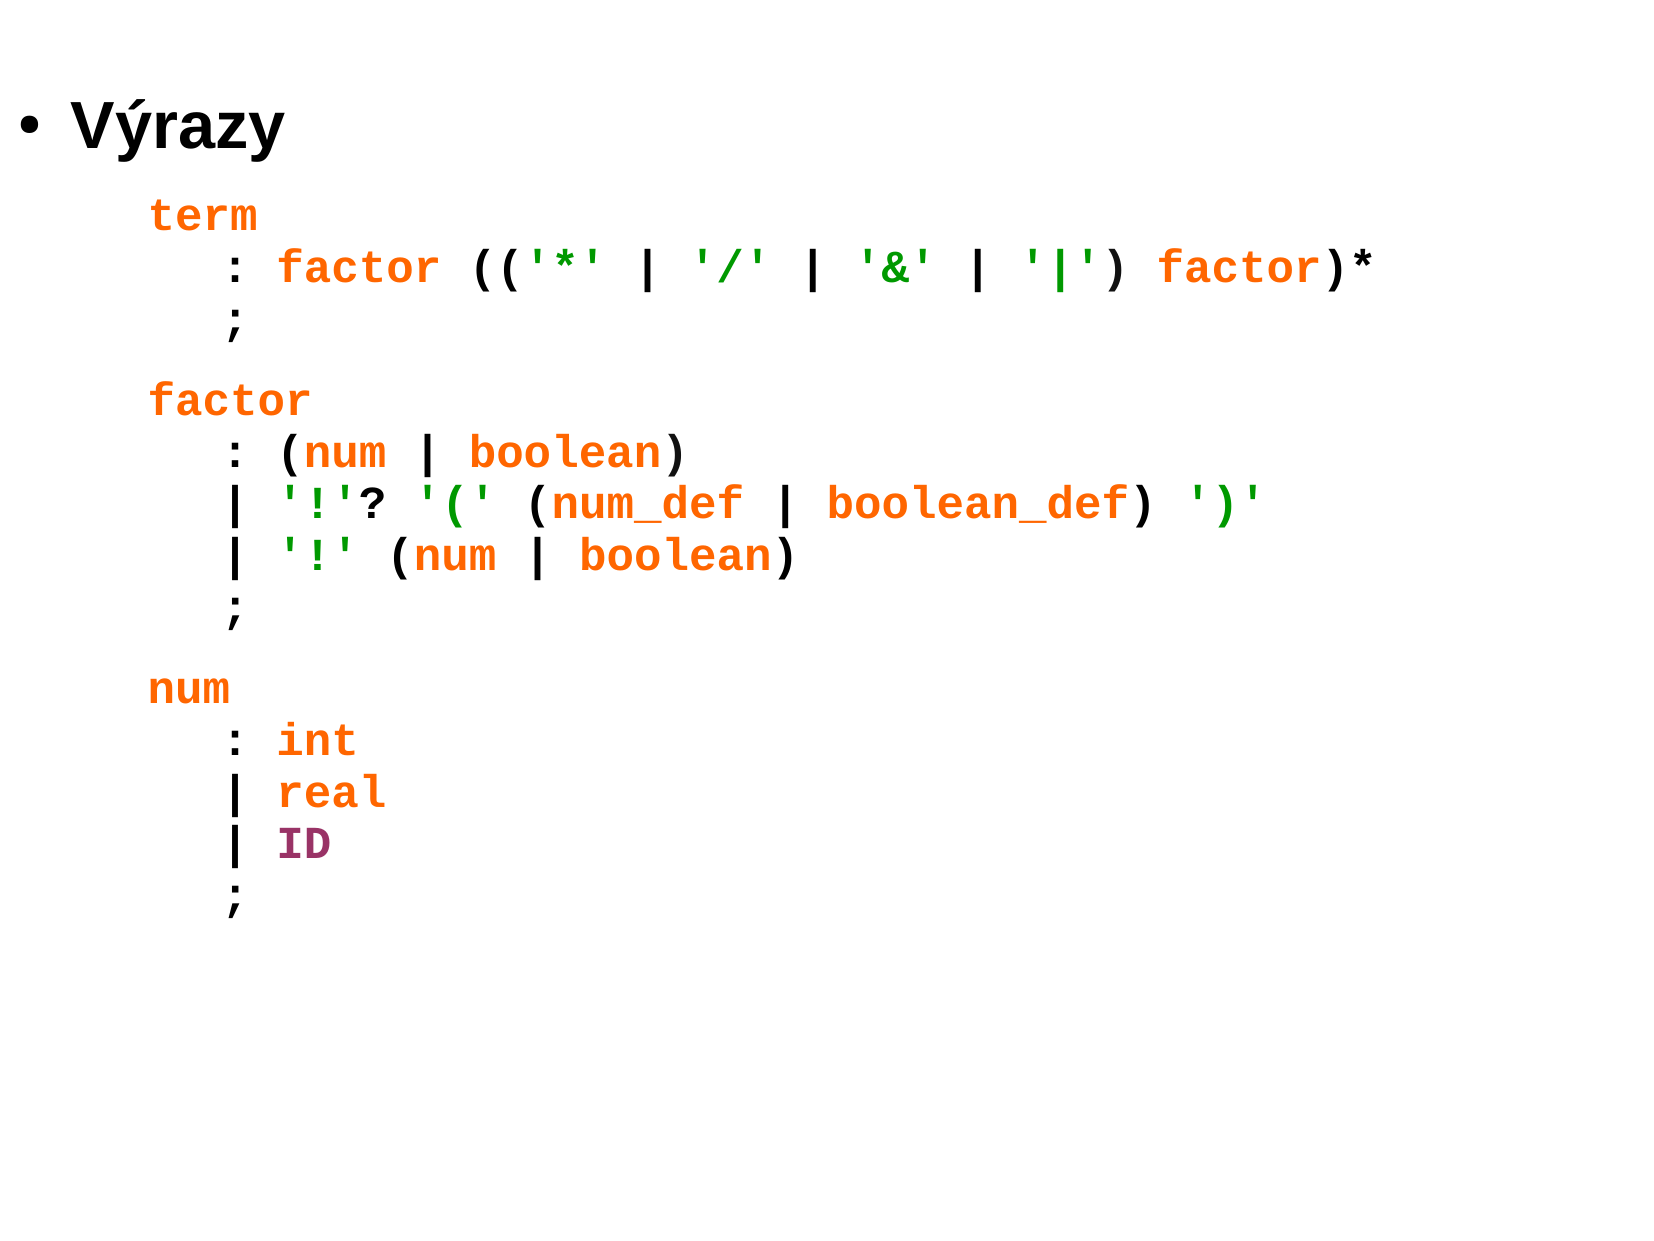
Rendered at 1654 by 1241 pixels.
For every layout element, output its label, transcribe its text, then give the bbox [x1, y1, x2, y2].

list Výrazy term : factor (('*' | '/' | '&' | '|') factor)* ; factor : (num | boolean) | '!'? '(' (num_def | boolean_def) ')' | '!' (num | boolean) ; num : int | real | ID ; [0, 88, 1571, 1109]
